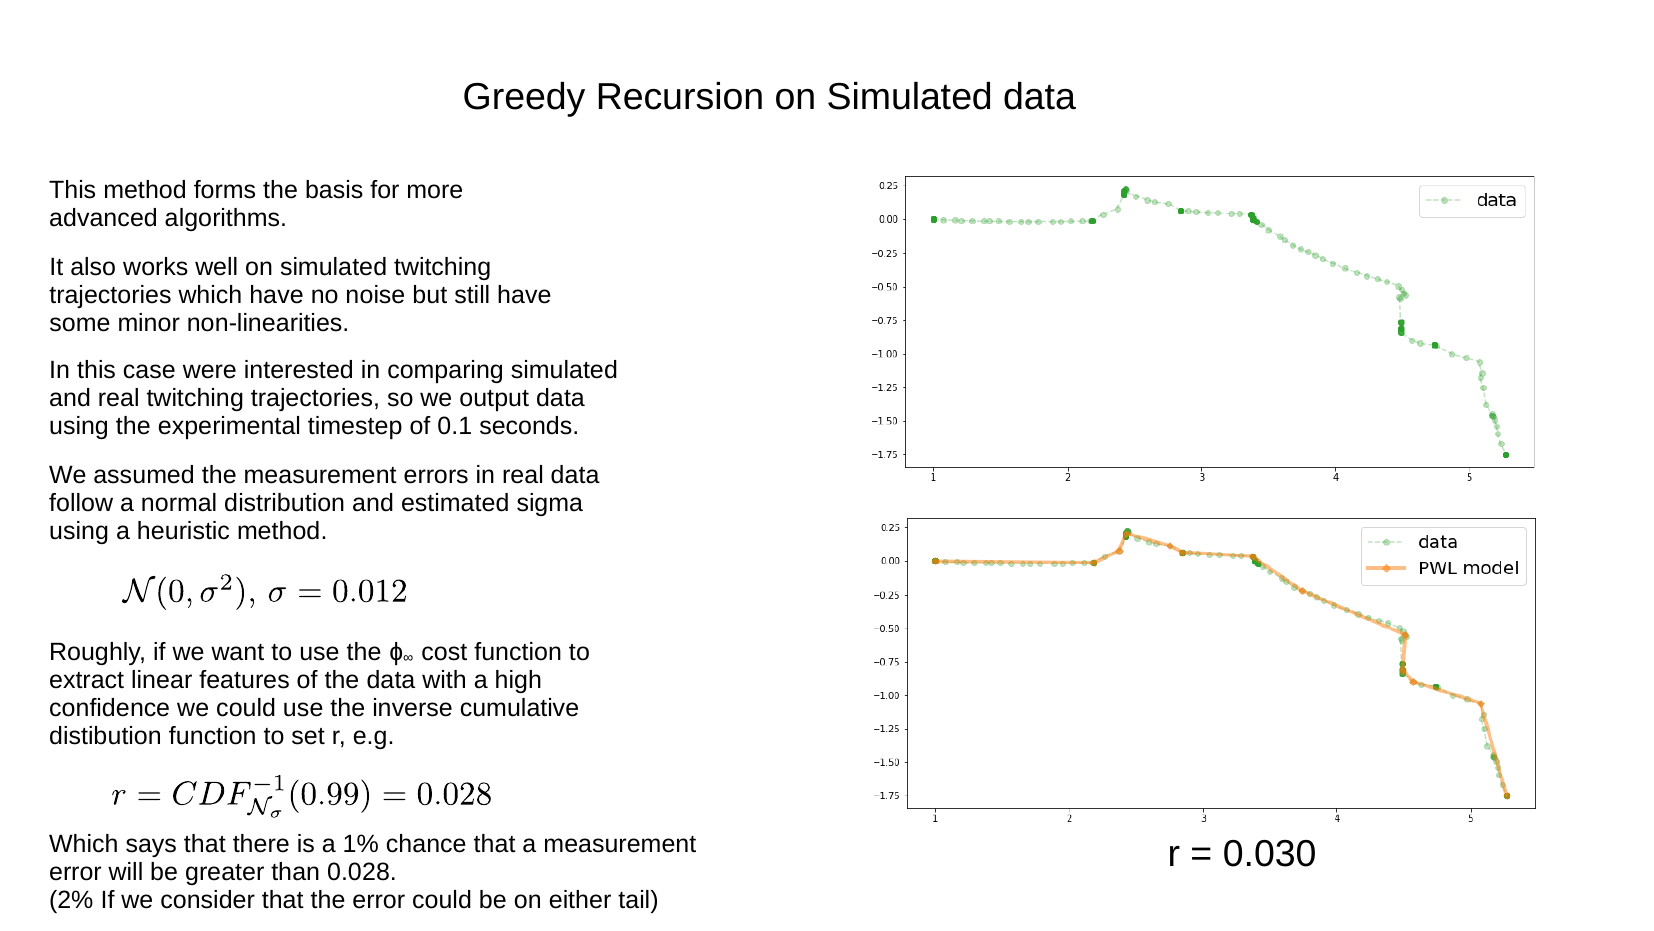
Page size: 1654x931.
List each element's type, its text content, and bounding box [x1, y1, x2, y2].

picture [122, 574, 406, 610]
picture [831, 508, 1610, 833]
text_box Which says that there is a 1% chance that a measurement error will be greater than 0.028. (2% If we consider that the error could be on either tail) [34, 822, 719, 931]
text_box In this case were interested in comparing simulated and real twitching trajectories, so we output data using the experimental timestep of 0.1 seconds. [34, 348, 643, 453]
picture [111, 774, 491, 818]
text_box r = 0.030 [1152, 824, 1369, 882]
text_box We assumed the measurement errors in real data follow a normal distribution and estimated sigma using a heuristic method. [34, 453, 643, 581]
text_box Greedy Recursion on Simulated data [447, 68, 1330, 168]
text_box This method forms the basis for more advanced algorithms. [34, 168, 590, 240]
text_box It also works well on simulated twitching trajectories which have no noise but still have some minor non-linearities. [34, 245, 590, 345]
text_box Roughly, if we want to use the ɸ∞ cost function to extract linear features of the data with a high confidence we could use the inverse cumulative distibution function to set r, e.g. [34, 630, 643, 758]
picture [829, 166, 1609, 492]
